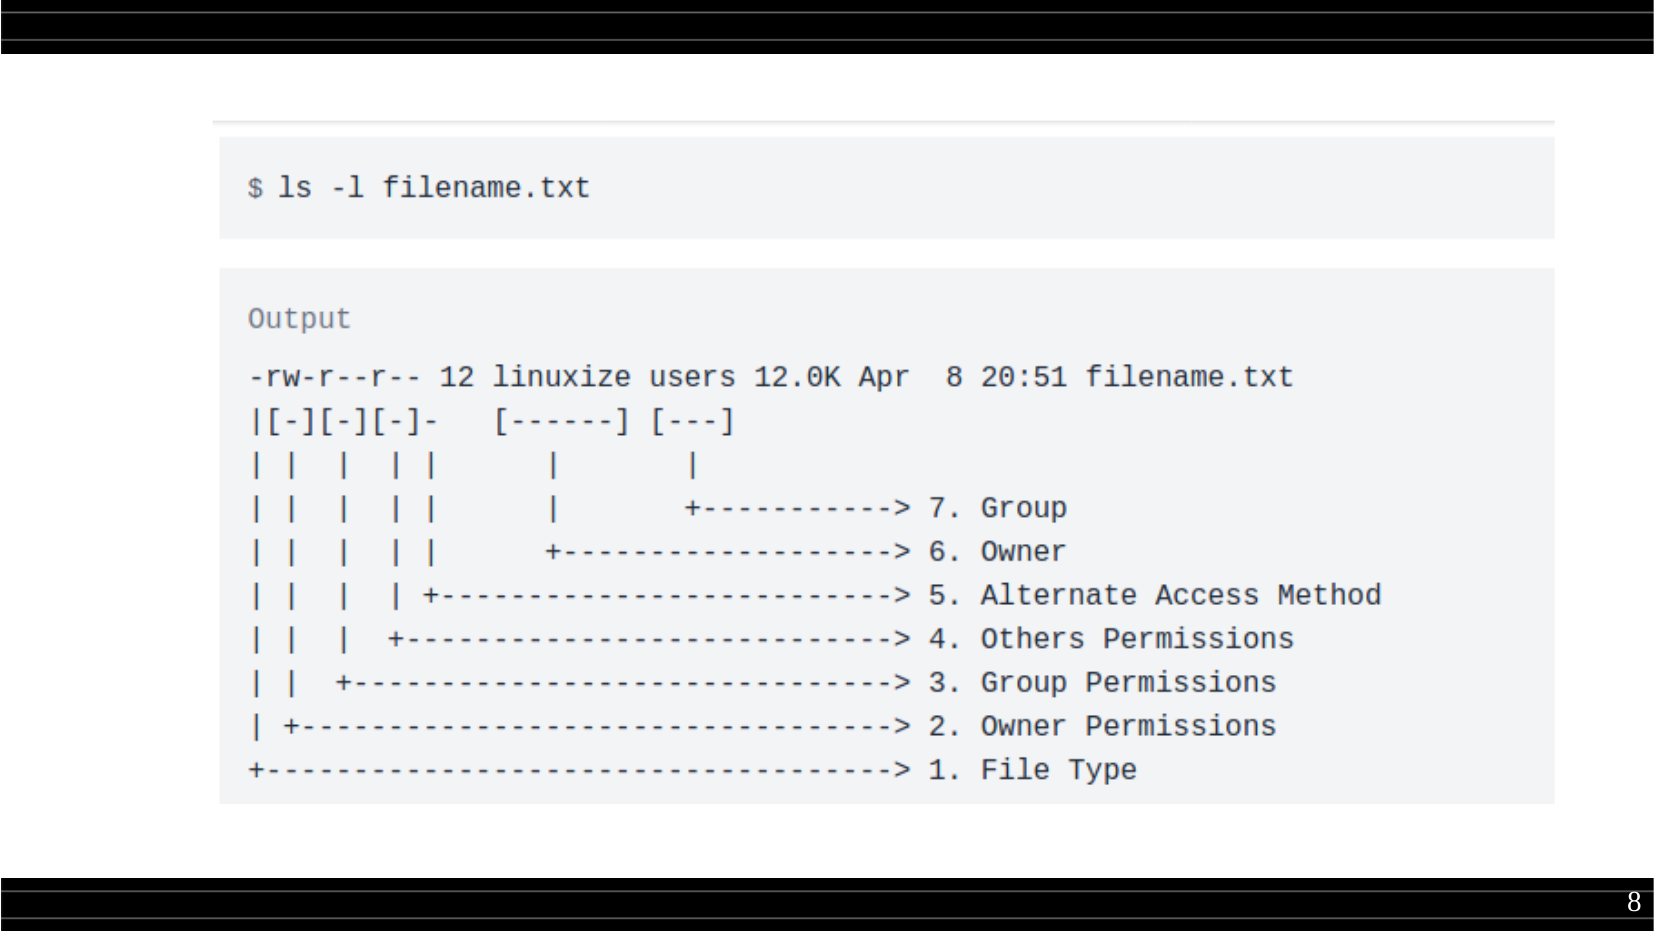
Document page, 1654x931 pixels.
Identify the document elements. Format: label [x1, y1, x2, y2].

picture [212, 106, 1555, 804]
picture [1, 0, 1654, 54]
picture [1, 878, 1654, 931]
